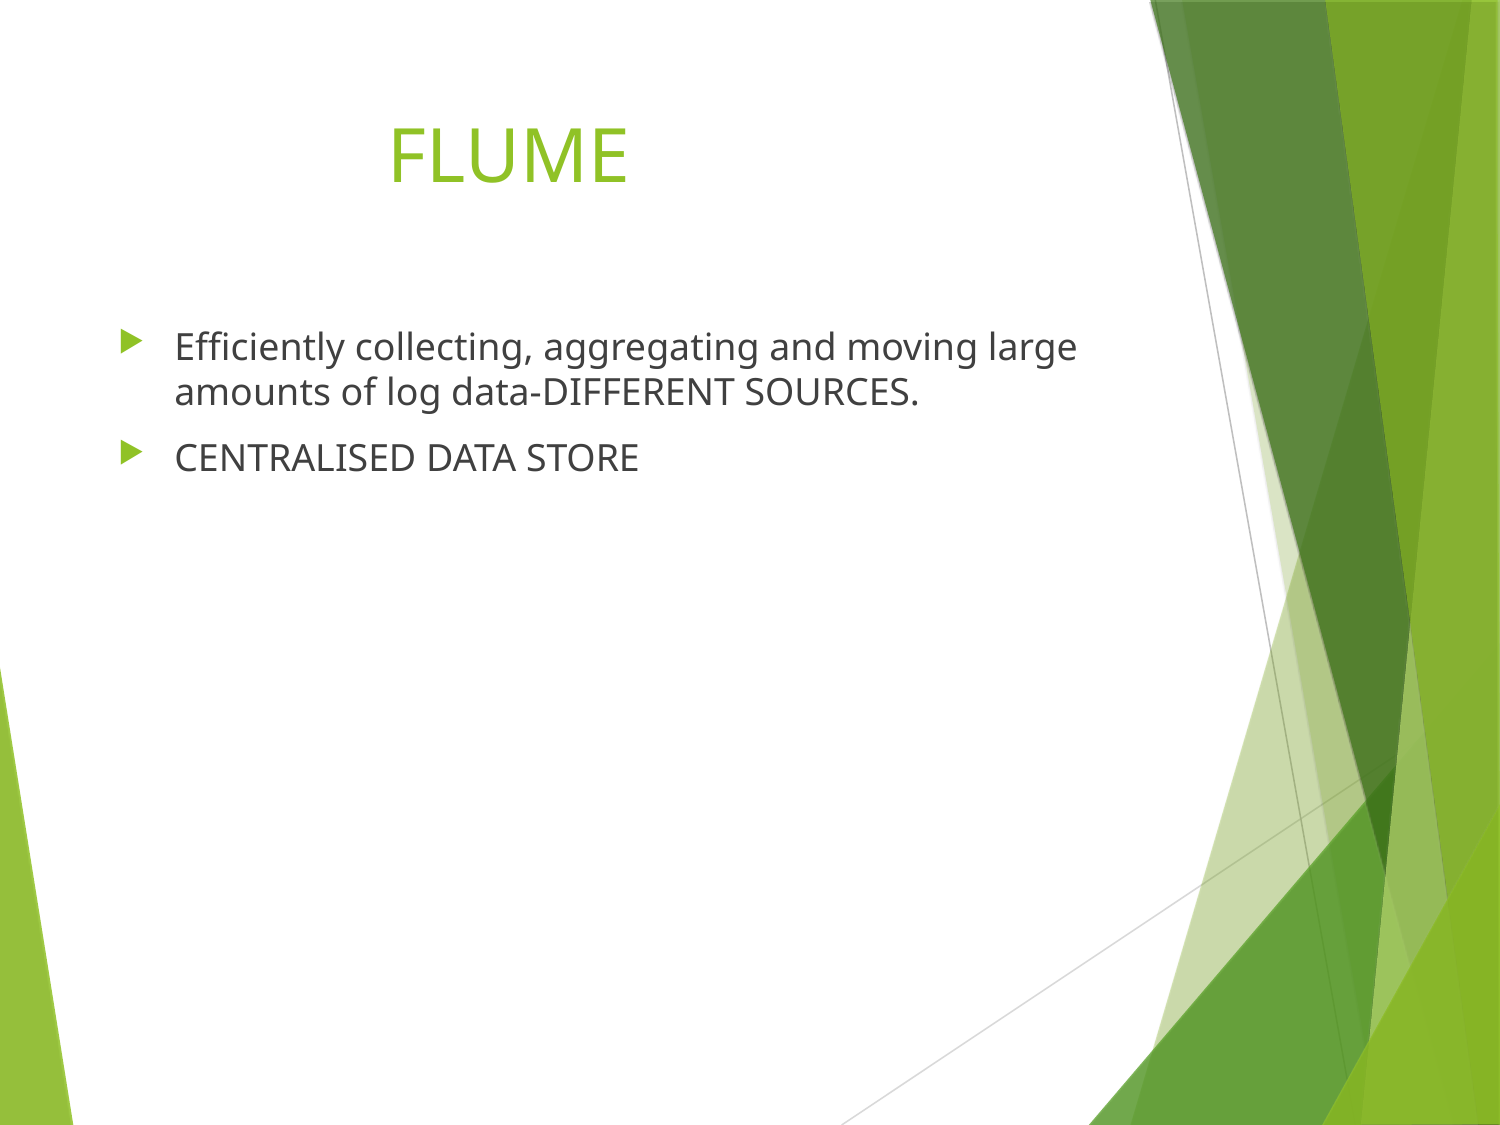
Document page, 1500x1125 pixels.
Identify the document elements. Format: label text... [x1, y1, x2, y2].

title FLUME [99, 99, 1142, 317]
list Efficiently collecting, aggregating and moving large amounts of log data-DIFFERENT SOURCES. CENTRALISED DATA STORE [103, 249, 1145, 887]
